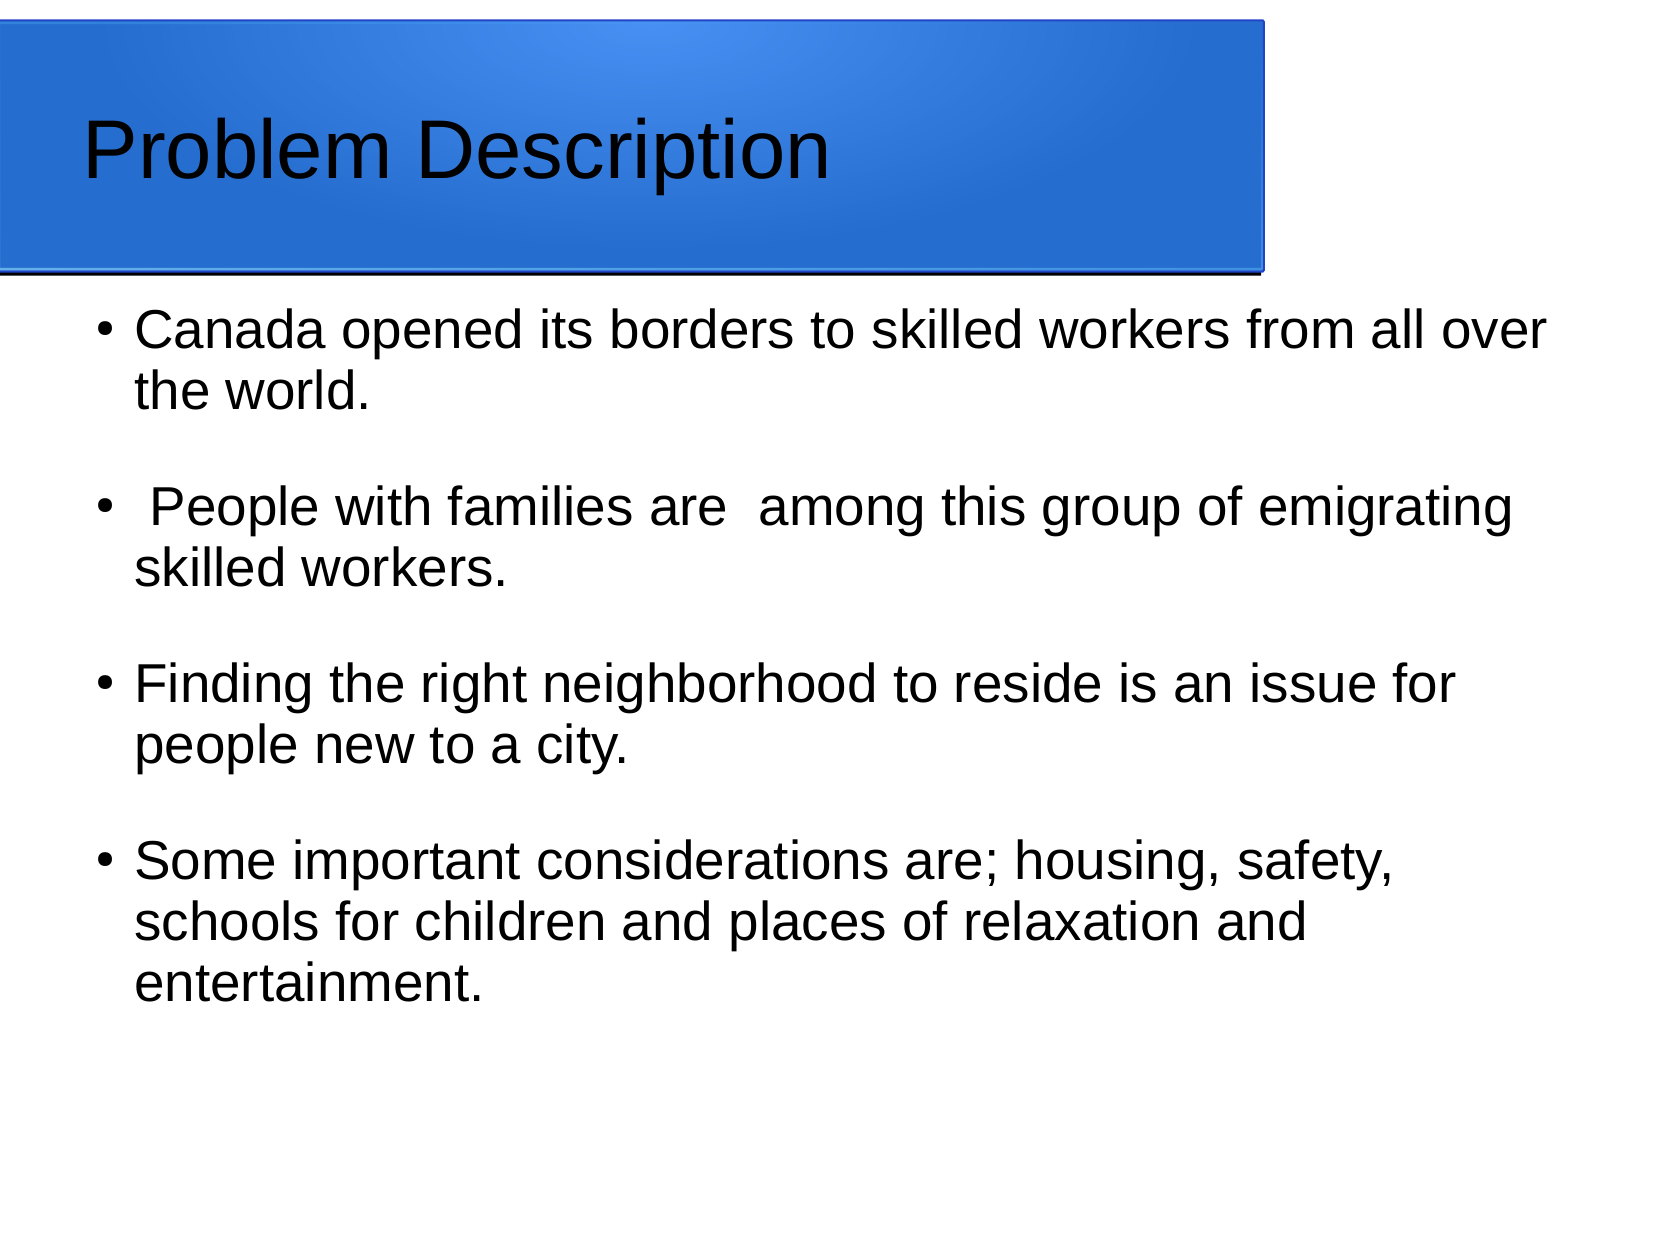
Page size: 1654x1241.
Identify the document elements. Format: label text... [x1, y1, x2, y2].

title Problem Description [82, 47, 1546, 252]
list Canada opened its borders to skilled workers from all over the world. People with families are among this group of emigrating skilled workers. Finding the right neighborhood to reside is an issue for people new to a city. Some important considerations are; housing, safety, schools for children and places of relaxation and entertainment. [82, 299, 1571, 1019]
